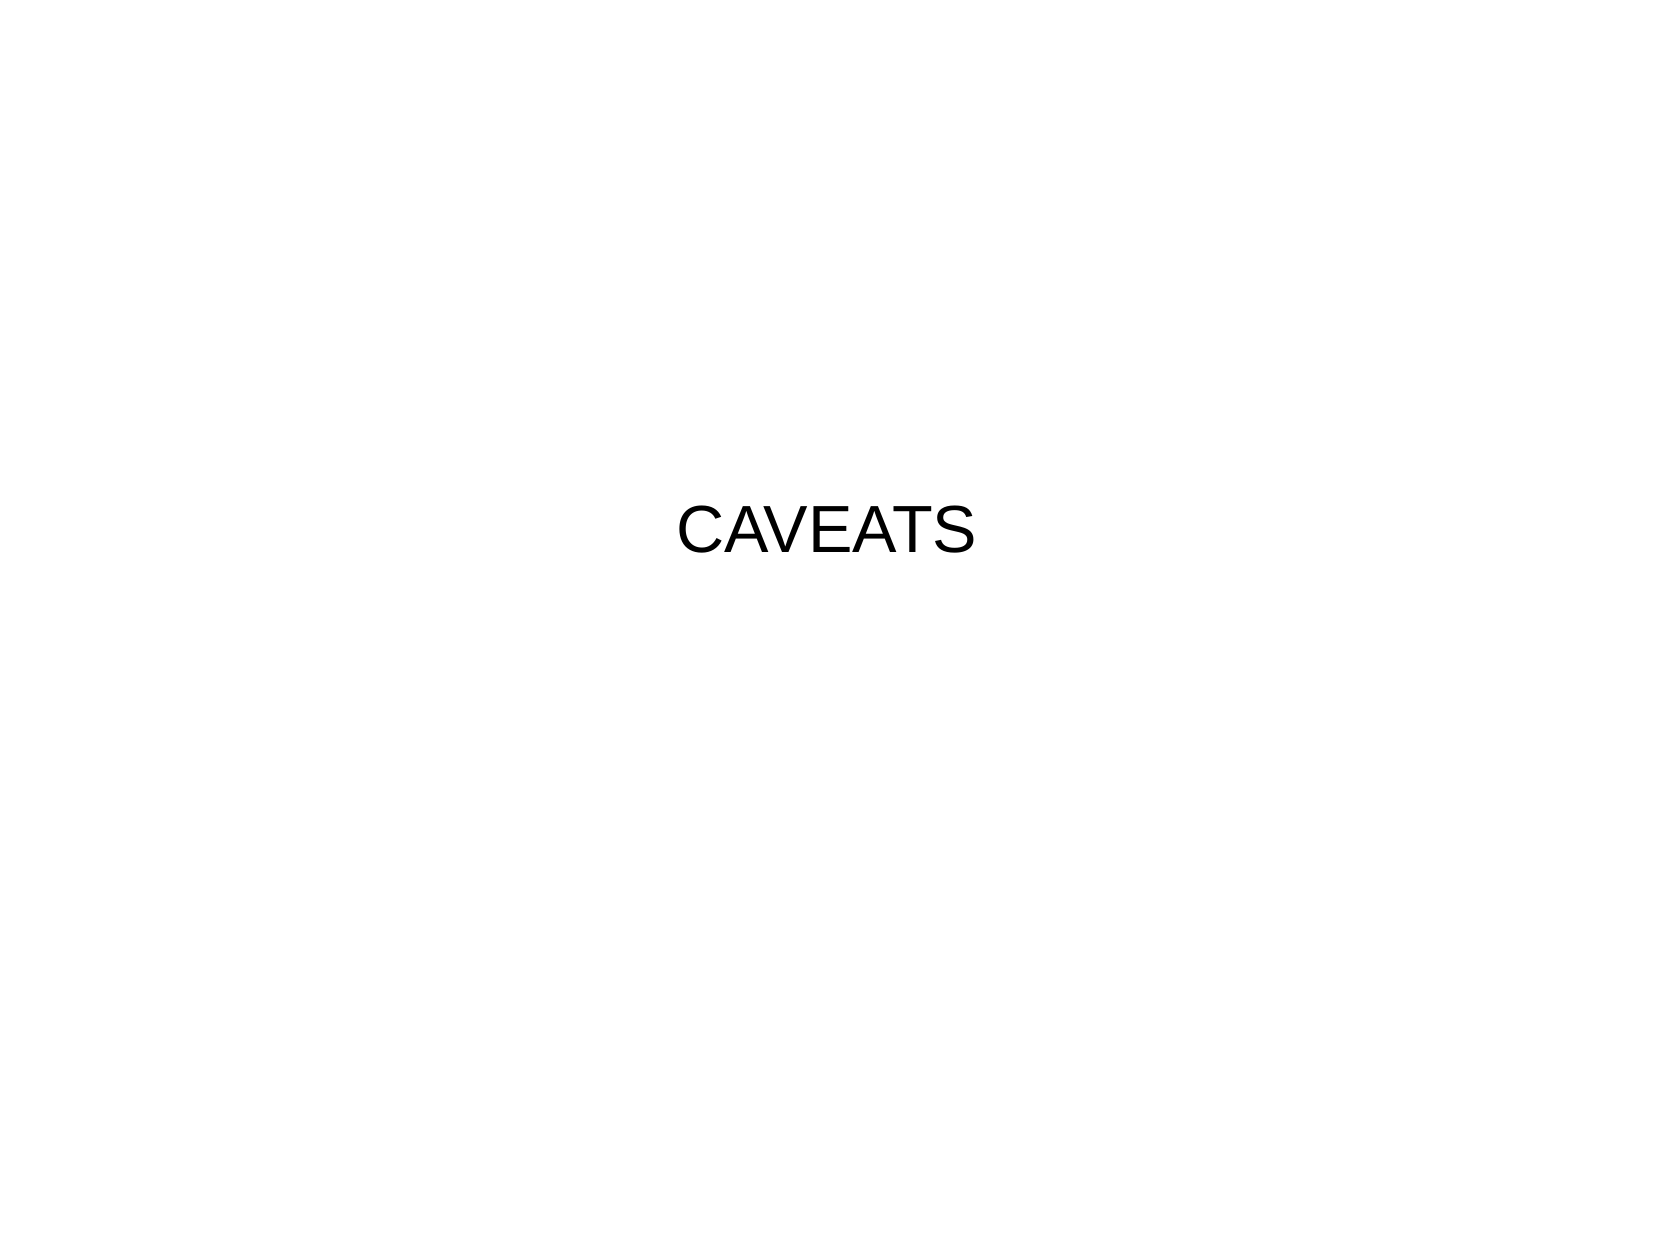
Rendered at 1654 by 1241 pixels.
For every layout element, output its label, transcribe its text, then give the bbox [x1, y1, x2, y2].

subtitle CAVEATS [82, 49, 1571, 1010]
